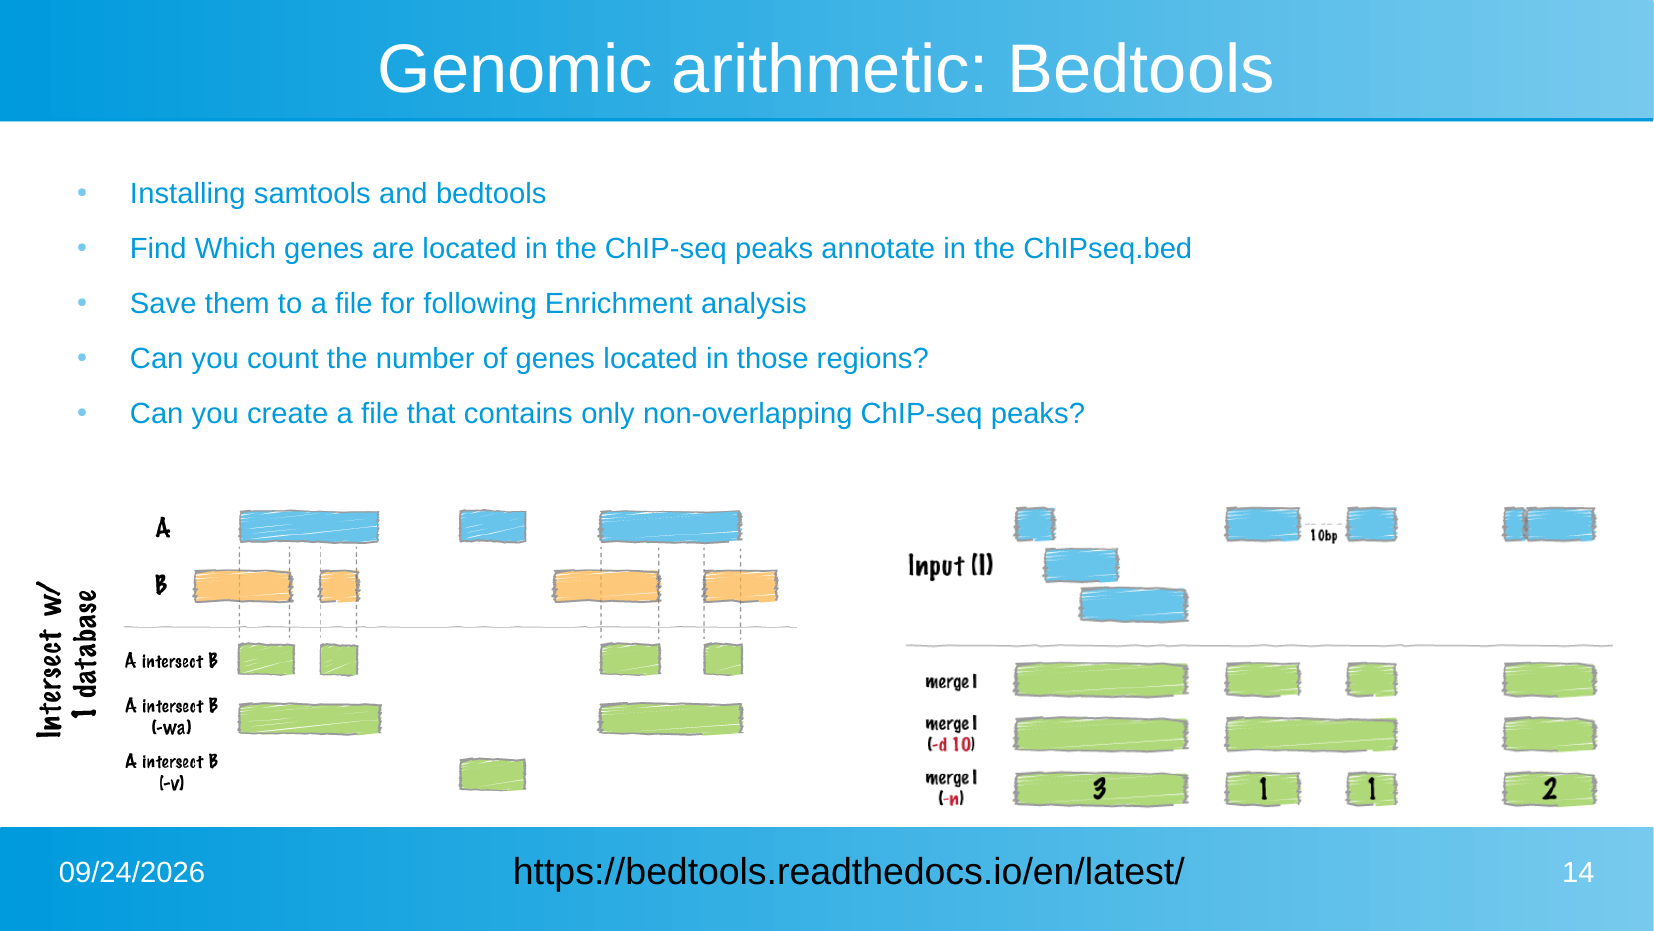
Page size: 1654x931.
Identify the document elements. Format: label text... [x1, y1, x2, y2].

text_box https://bedtools.readthedocs.io/en/latest/ [498, 843, 1201, 901]
picture [888, 449, 1613, 825]
title Genomic arithmetic: Bedtools [59, 29, 1595, 108]
list Installing samtools and bedtools Find Which genes are located in the ChIP-seq peaks annotate in the ChIPseq.bed Save them to a file for following Enrichment analysis Can you count the number of genes located in those regions? Can you create a file that contains only non-overlapping ChIP-seq peaks? [59, 177, 1613, 788]
picture [23, 465, 812, 826]
